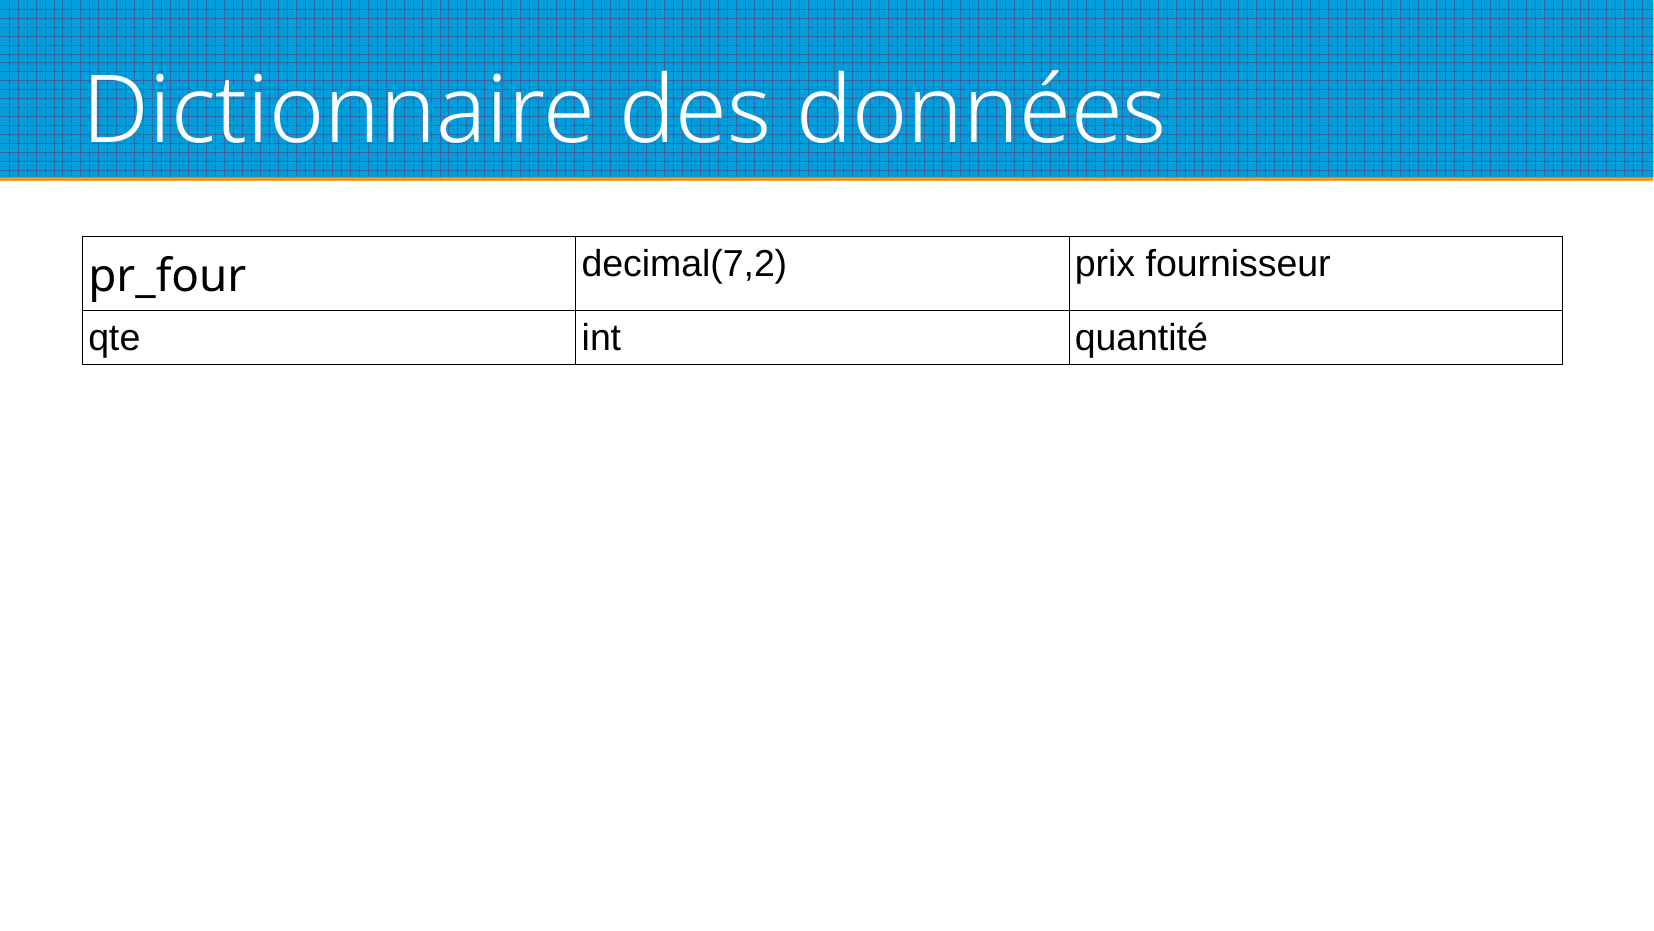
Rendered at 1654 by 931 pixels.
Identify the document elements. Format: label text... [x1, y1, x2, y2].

table_cell qte [83, 311, 575, 364]
title Dictionnaire des données [82, 14, 1571, 171]
table_header prix fournisseur [1070, 237, 1562, 310]
table_cell quantité [1070, 311, 1562, 364]
table_cell int [576, 311, 1069, 364]
table_header pr_four [83, 237, 575, 310]
table_header decimal(7,2) [576, 237, 1069, 310]
